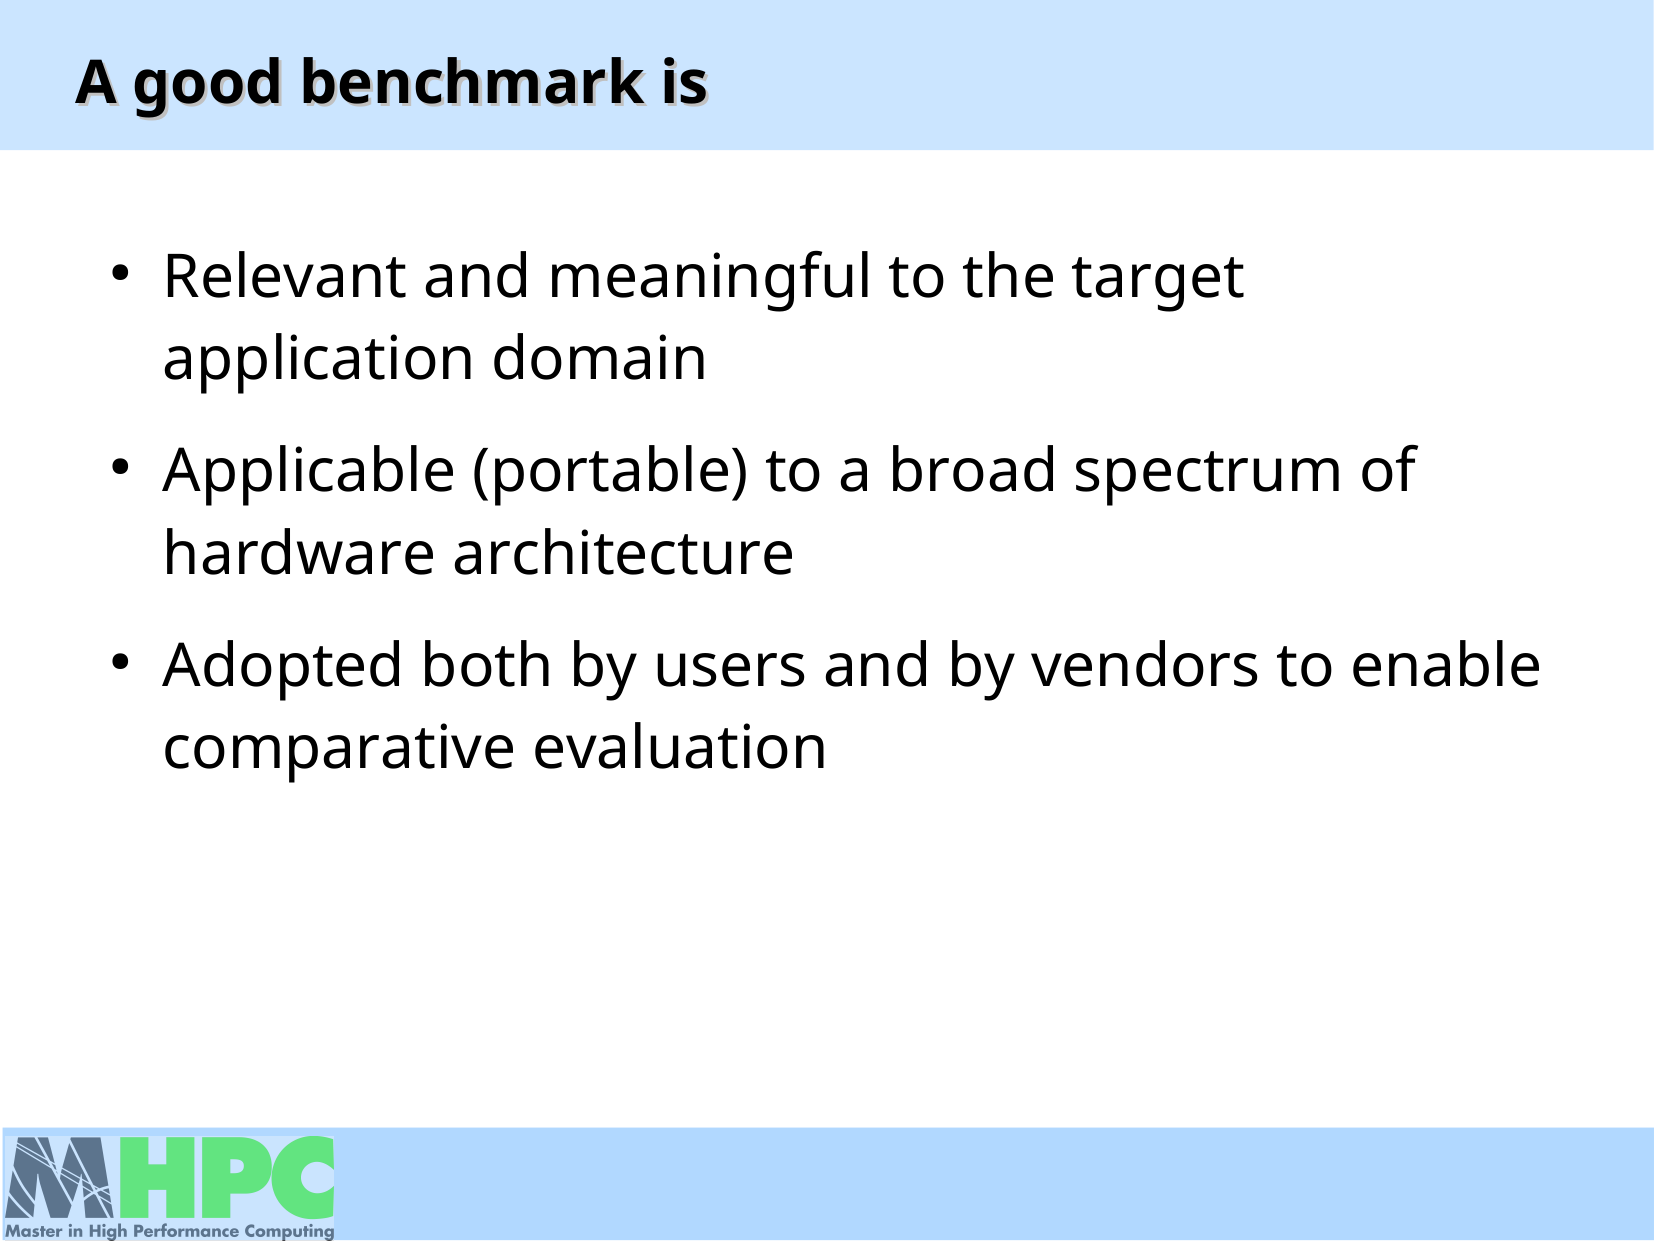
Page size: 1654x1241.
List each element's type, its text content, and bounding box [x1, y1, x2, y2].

list Relevant and meaningful to the target application domain Applicable (portable) to a broad spectrum of hardware architecture Adopted both by users and by vendors to enable comparative evaluation [62, 232, 1576, 976]
title A good benchmark is [75, 0, 1421, 184]
